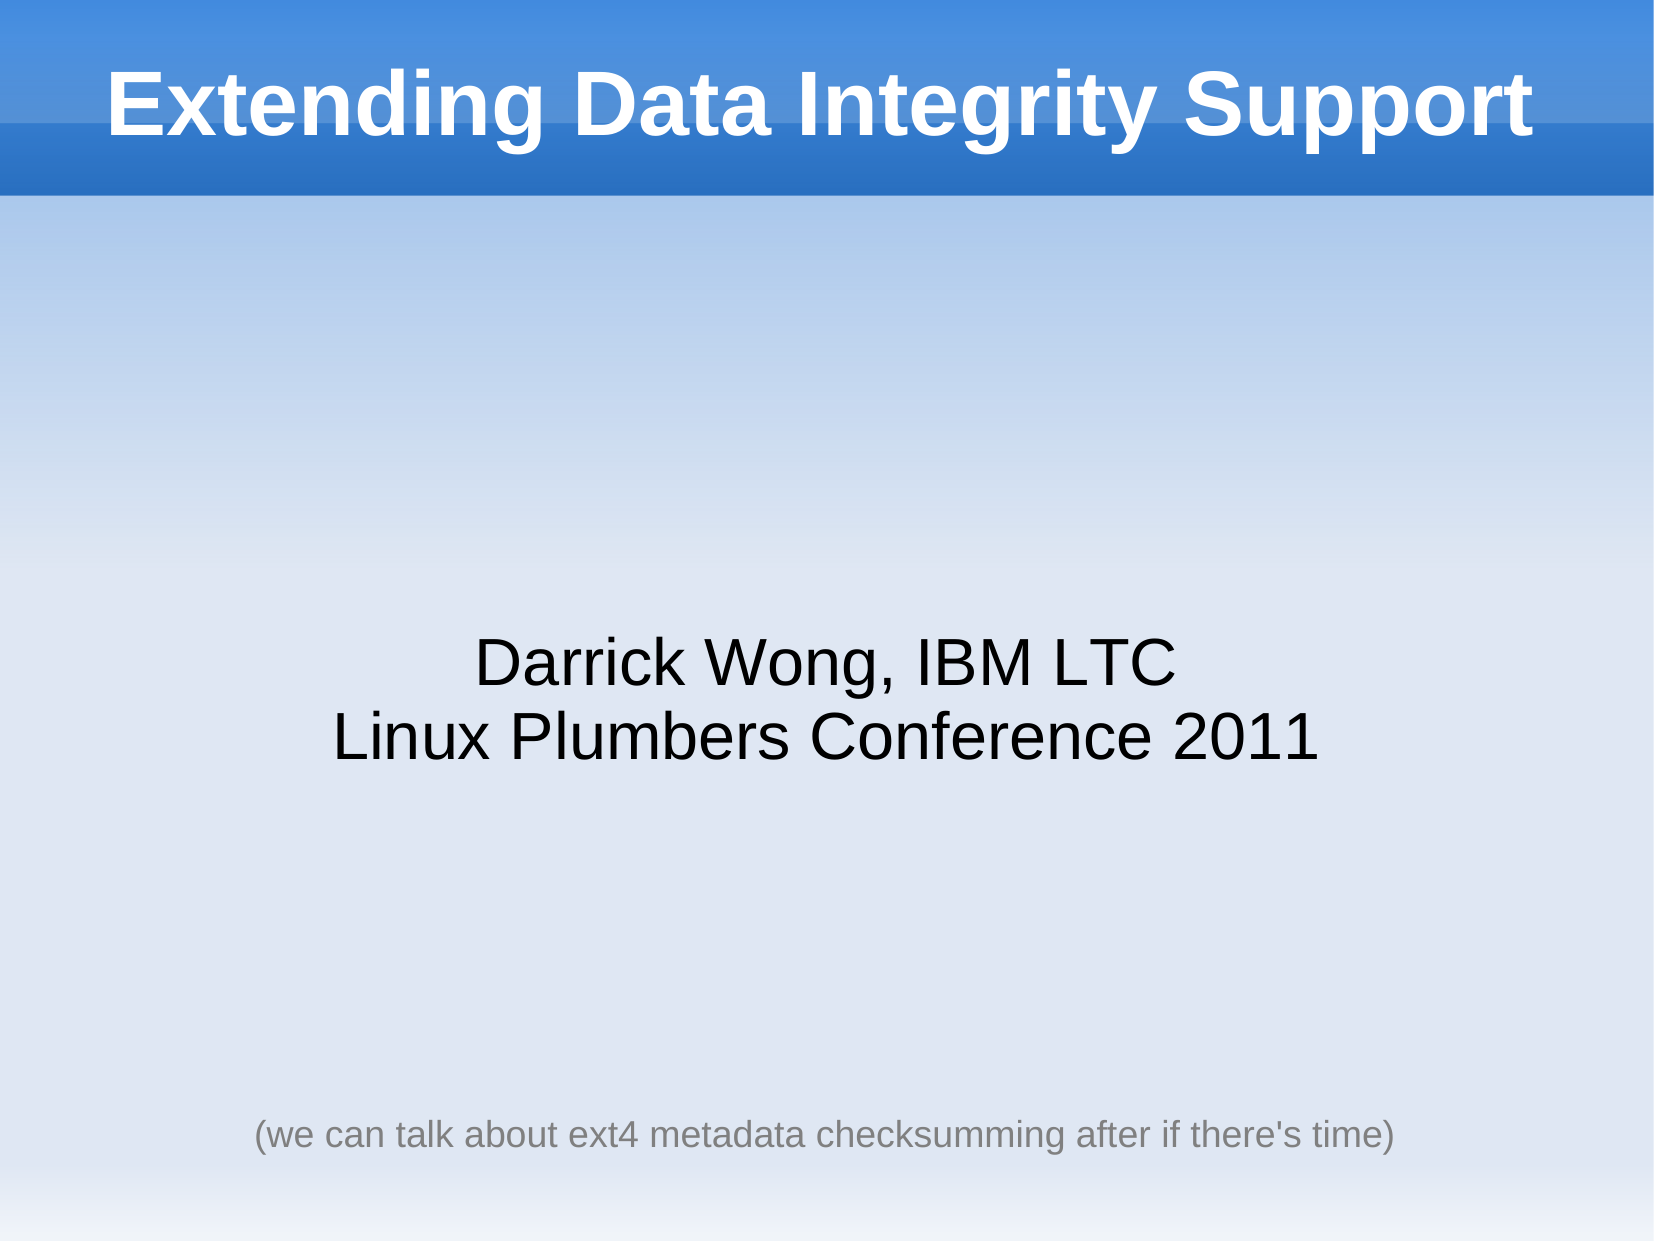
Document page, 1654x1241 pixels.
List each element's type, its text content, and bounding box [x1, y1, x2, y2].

subtitle Darrick Wong, IBM LTC Linux Plumbers Conference 2011 [82, 297, 1571, 1102]
title Extending Data Integrity Support [76, 0, 1565, 208]
picture [0, 0, 1654, 1241]
text_box (we can talk about ext4 metadata checksumming after if there's time) [112, 1105, 1538, 1163]
